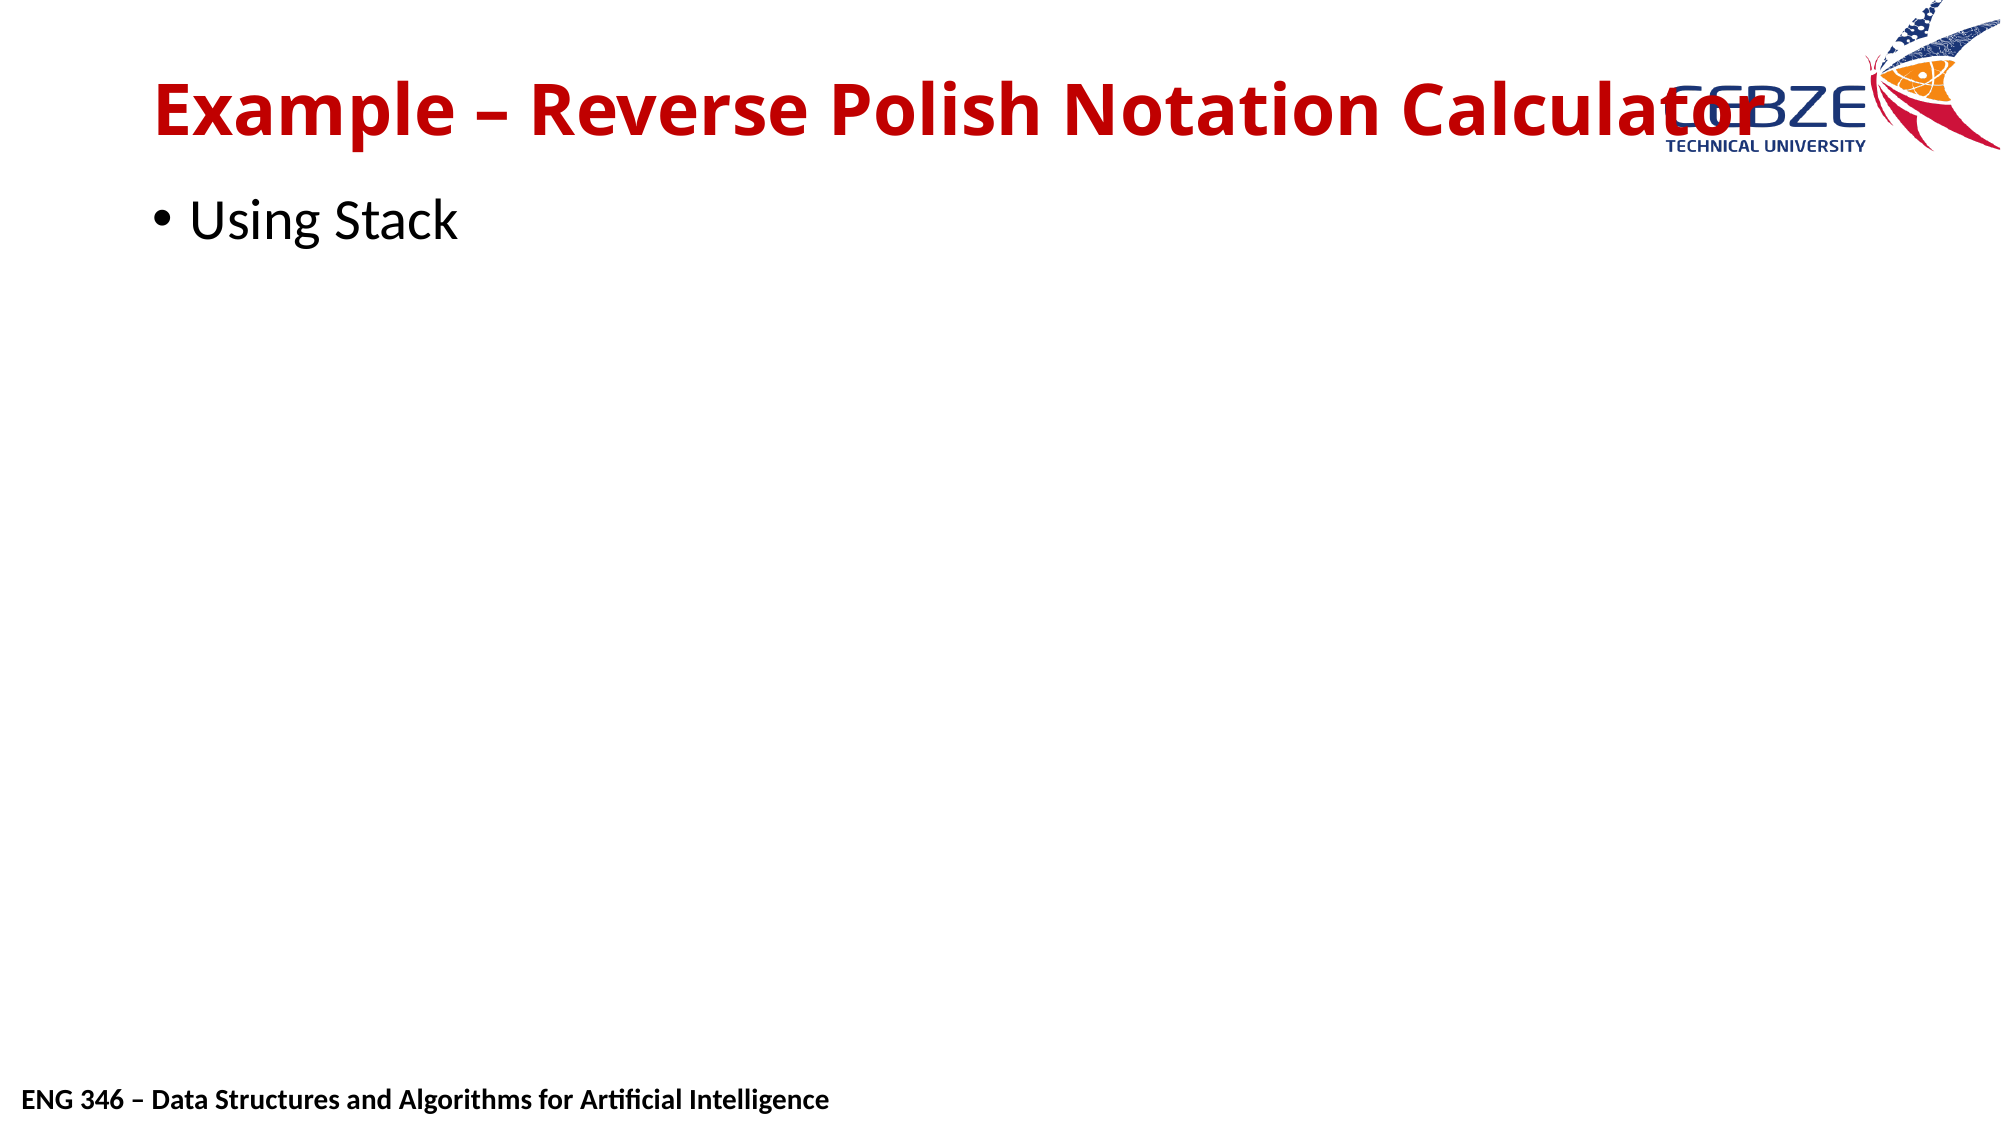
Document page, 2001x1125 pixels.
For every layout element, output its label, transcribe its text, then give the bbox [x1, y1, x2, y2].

picture [1665, 0, 2001, 152]
title Example – Reverse Polish Notation Calculator [137, 59, 1863, 166]
list Using Stack [137, 181, 1863, 1014]
